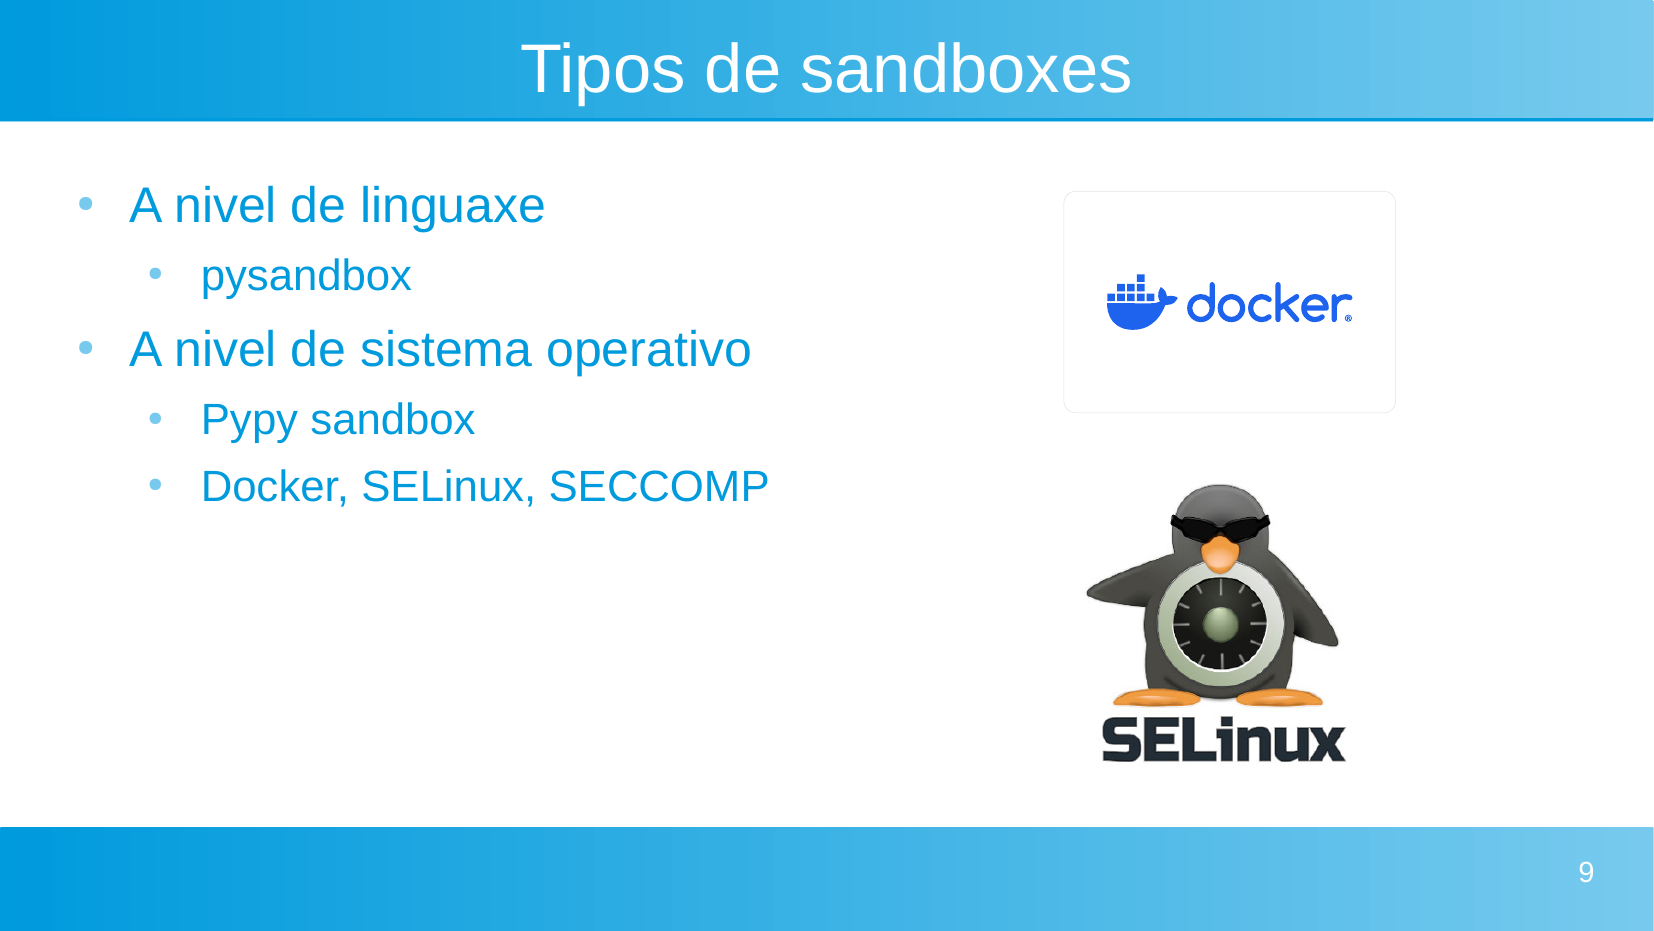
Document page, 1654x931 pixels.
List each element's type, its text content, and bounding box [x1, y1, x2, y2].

picture [1075, 472, 1359, 774]
list A nivel de linguaxe pysandbox A nivel de sistema operativo Pypy sandbox Docker, SELinux, SECCOMP [59, 177, 1595, 768]
title Tipos de sandboxes [59, 29, 1595, 108]
picture [1062, 190, 1397, 414]
